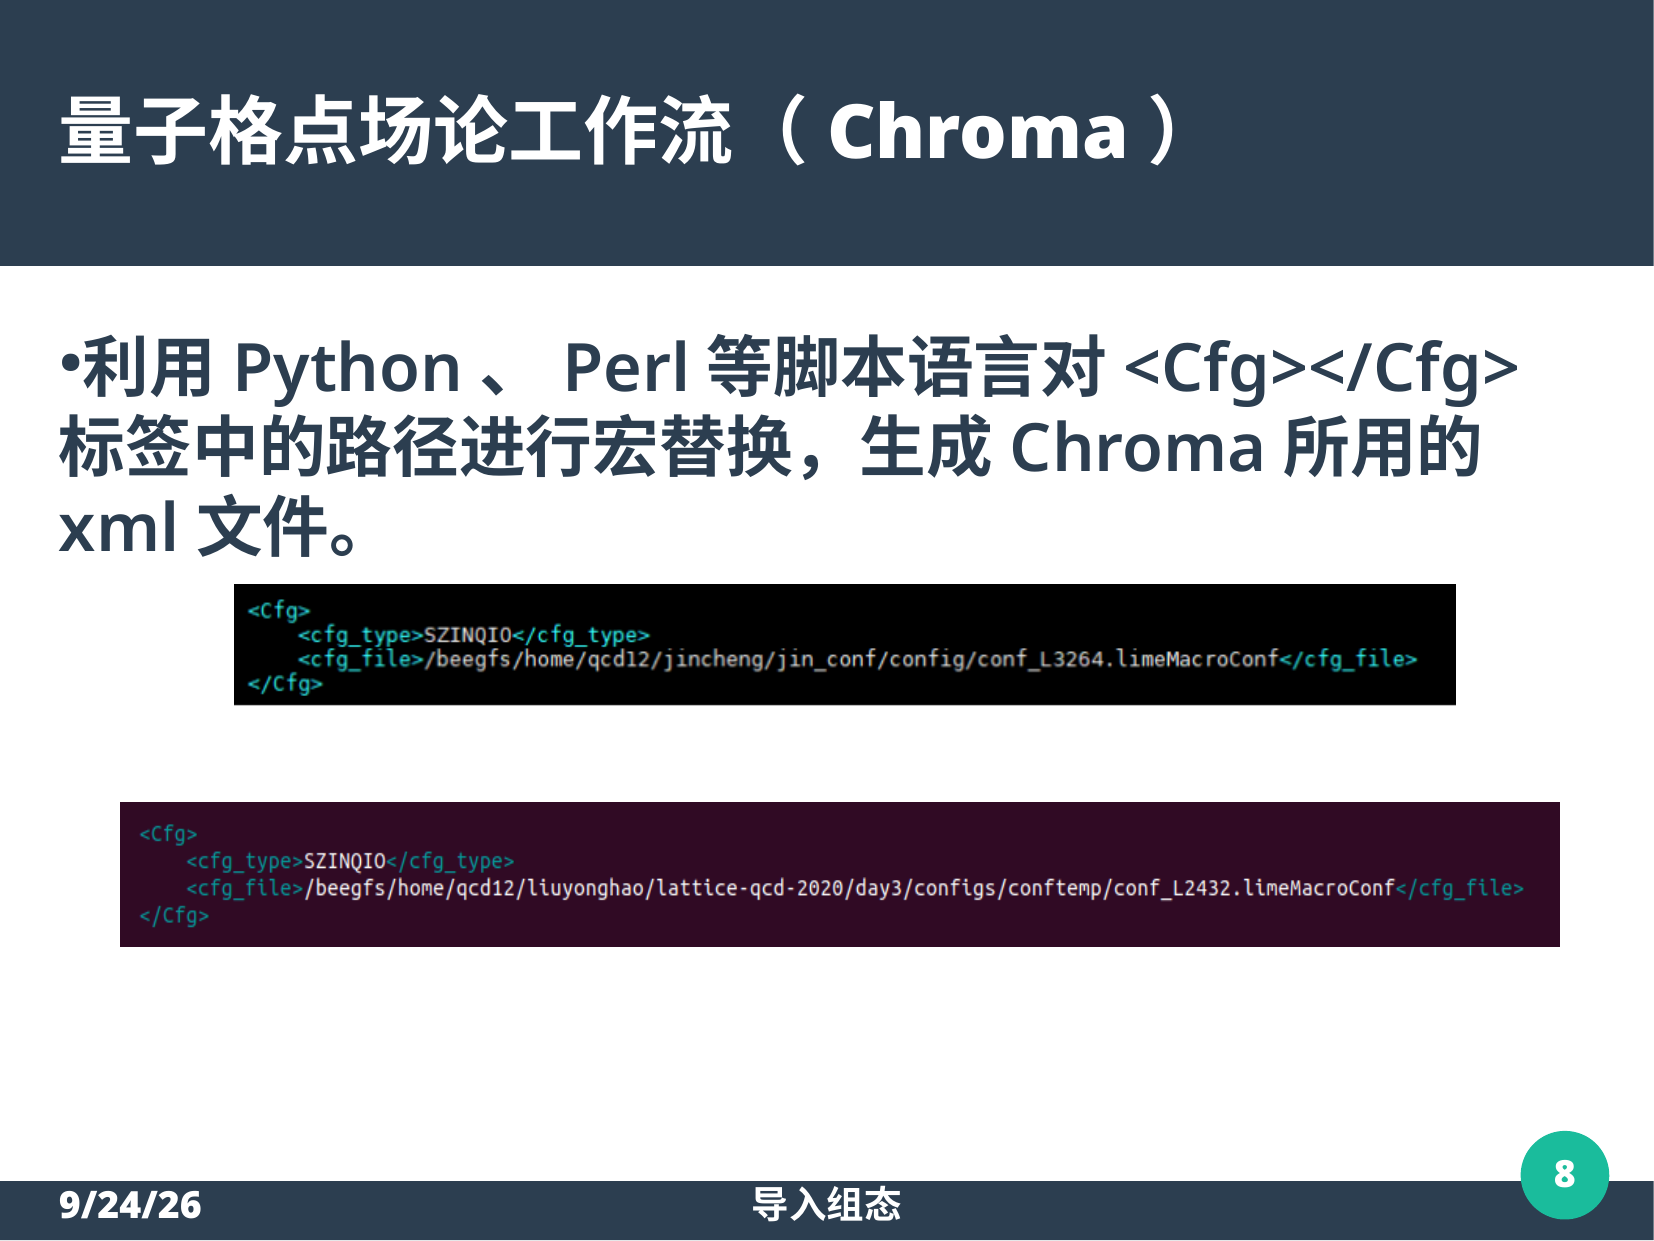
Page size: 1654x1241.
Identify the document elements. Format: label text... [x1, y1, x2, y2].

picture [120, 802, 1560, 947]
text_box [1505, 1116, 1625, 1235]
text_box 导入组态 [561, 1181, 1093, 1241]
list 利用Python、Perl等脚本语言对<Cfg></Cfg>标签中的路径进行宏替换，生成Chroma所用的xml文件。 [59, 324, 1595, 1152]
text_box [59, 1181, 532, 1241]
title 量子格点场论工作流（Chroma） [59, 49, 1595, 207]
picture [234, 585, 1456, 707]
